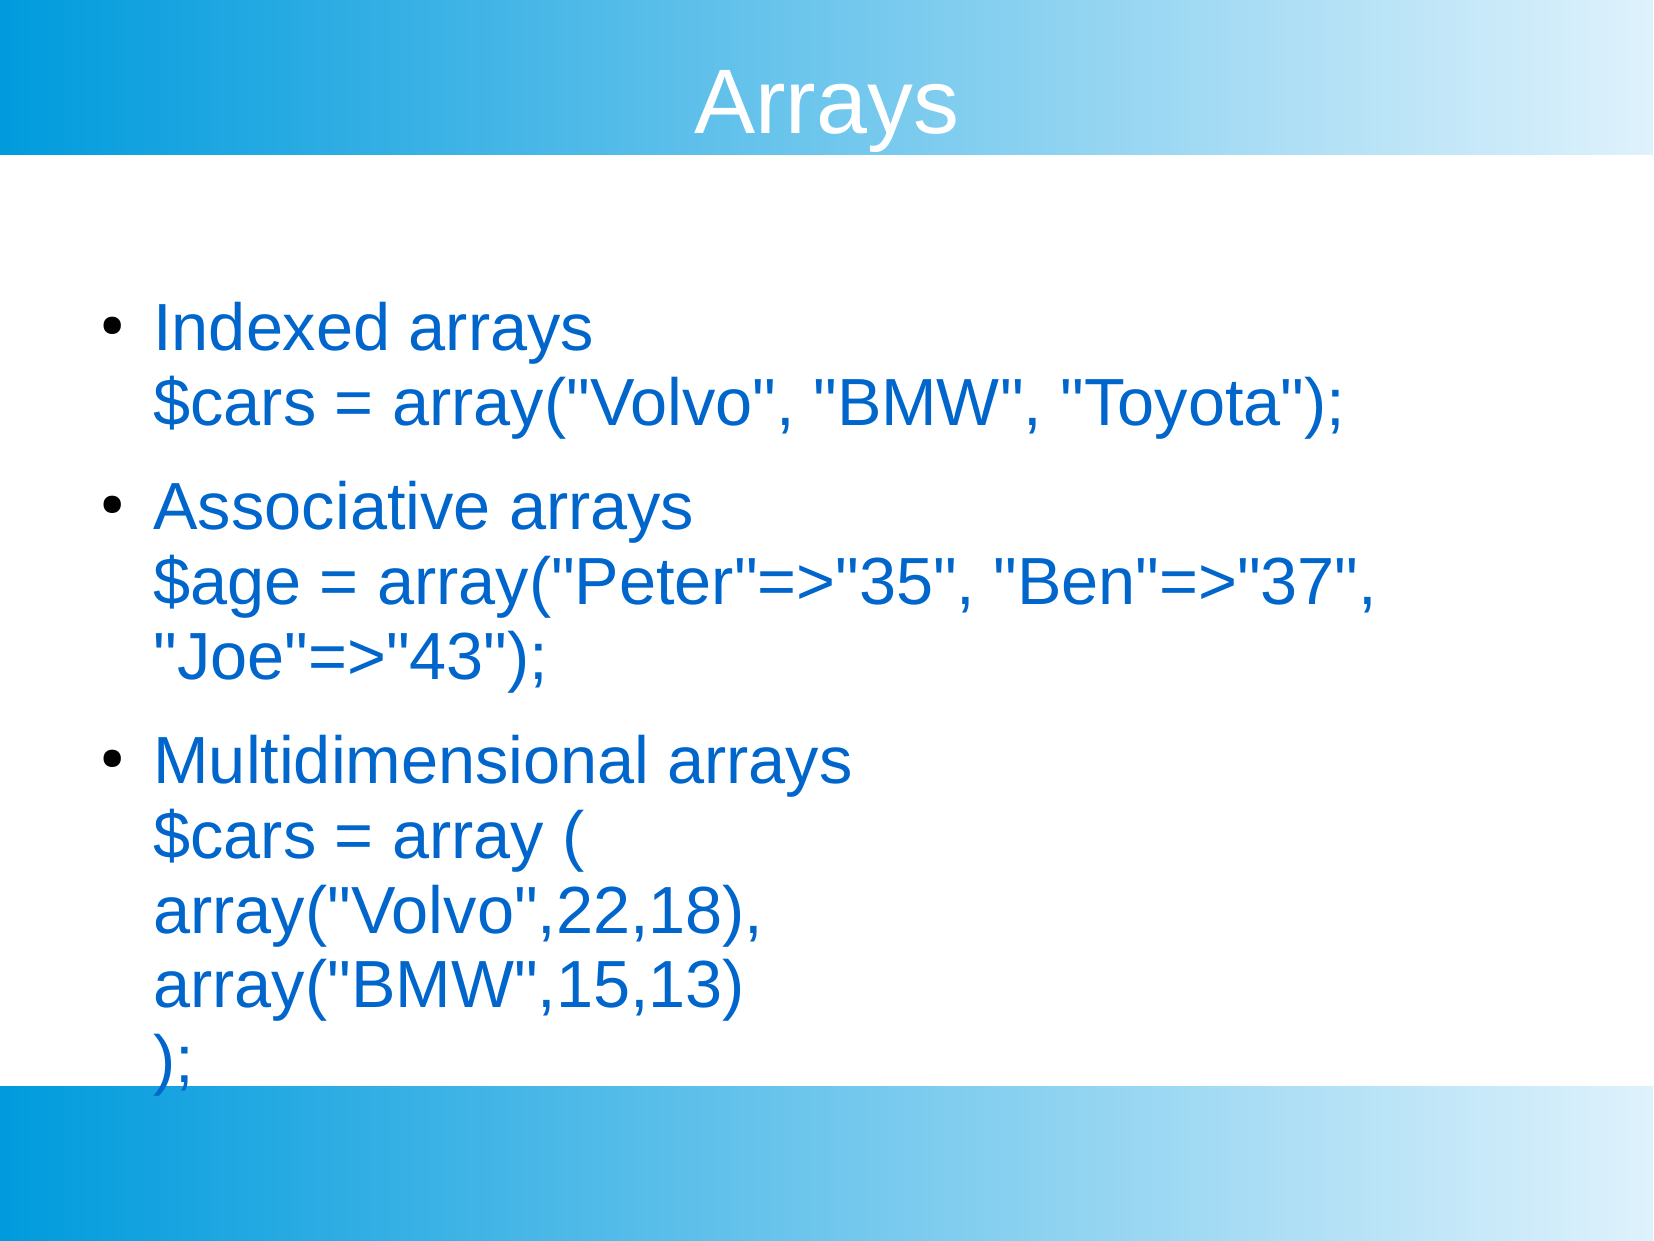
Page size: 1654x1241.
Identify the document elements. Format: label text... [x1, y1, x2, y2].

list Indexed arrays $cars = array("Volvo", "BMW", "Toyota"); Associative arrays $age = array("Peter"=>"35", "Ben"=>"37", "Joe"=>"43"); Multidimensional arrays $cars = array ( array("Volvo",22,18), array("BMW",15,13) ); [82, 290, 1571, 1010]
title Arrays [82, 49, 1571, 155]
